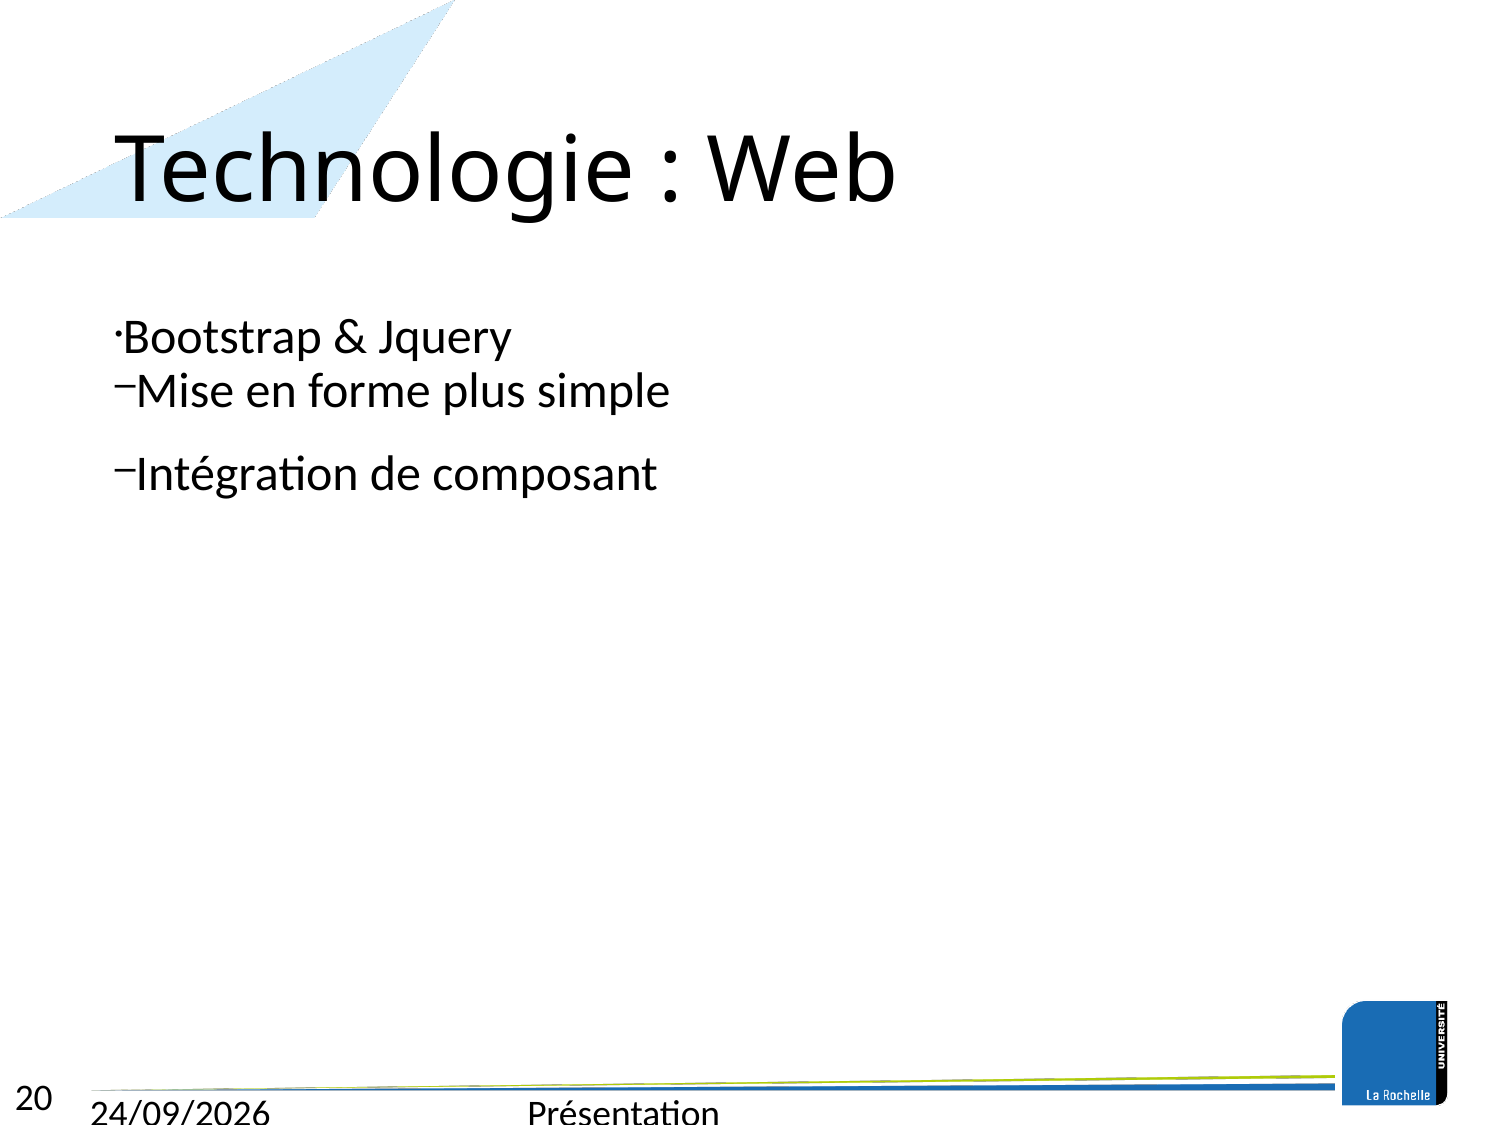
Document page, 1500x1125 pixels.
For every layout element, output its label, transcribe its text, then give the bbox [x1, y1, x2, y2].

subtitle Technologie : Web [100, 114, 1424, 198]
text_box 2015/11/6 [77, 1081, 425, 1125]
list Bootstrap & Jquery Mise en forme plus simple Intégration de composant [100, 302, 1424, 953]
text_box Présentation [512, 1081, 988, 1125]
text_box [0, 1065, 77, 1125]
